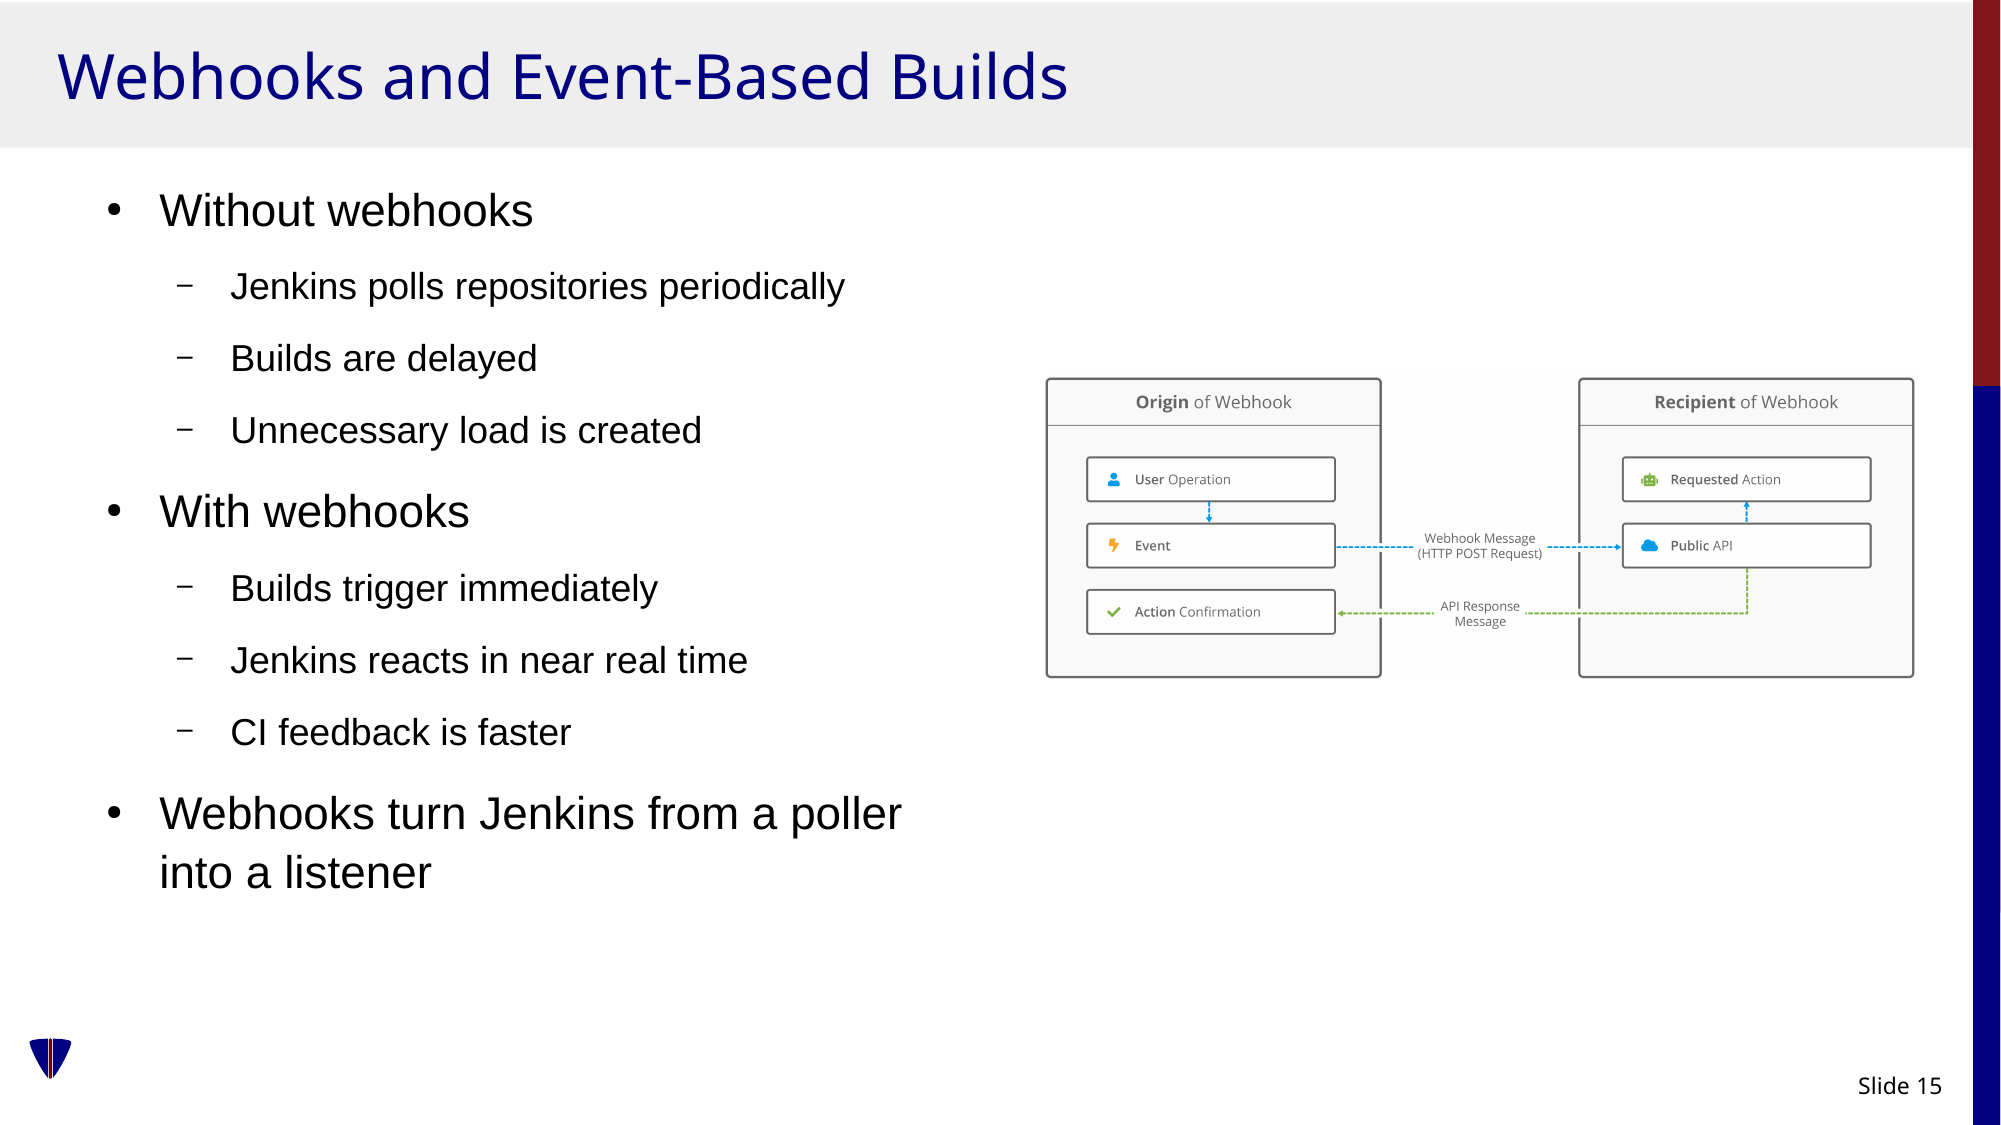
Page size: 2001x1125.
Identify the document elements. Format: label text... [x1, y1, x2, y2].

list Without webhooks Jenkins polls repositories periodically Builds are delayed Unnecessary load is created With webhooks Builds trigger immediately Jenkins reacts in near real time CI feedback is faster Webhooks turn Jenkins from a poller into a listener [88, 177, 975, 1034]
picture [1042, 373, 1920, 680]
title Webhooks and Event-Based Builds [0, 2, 1973, 148]
